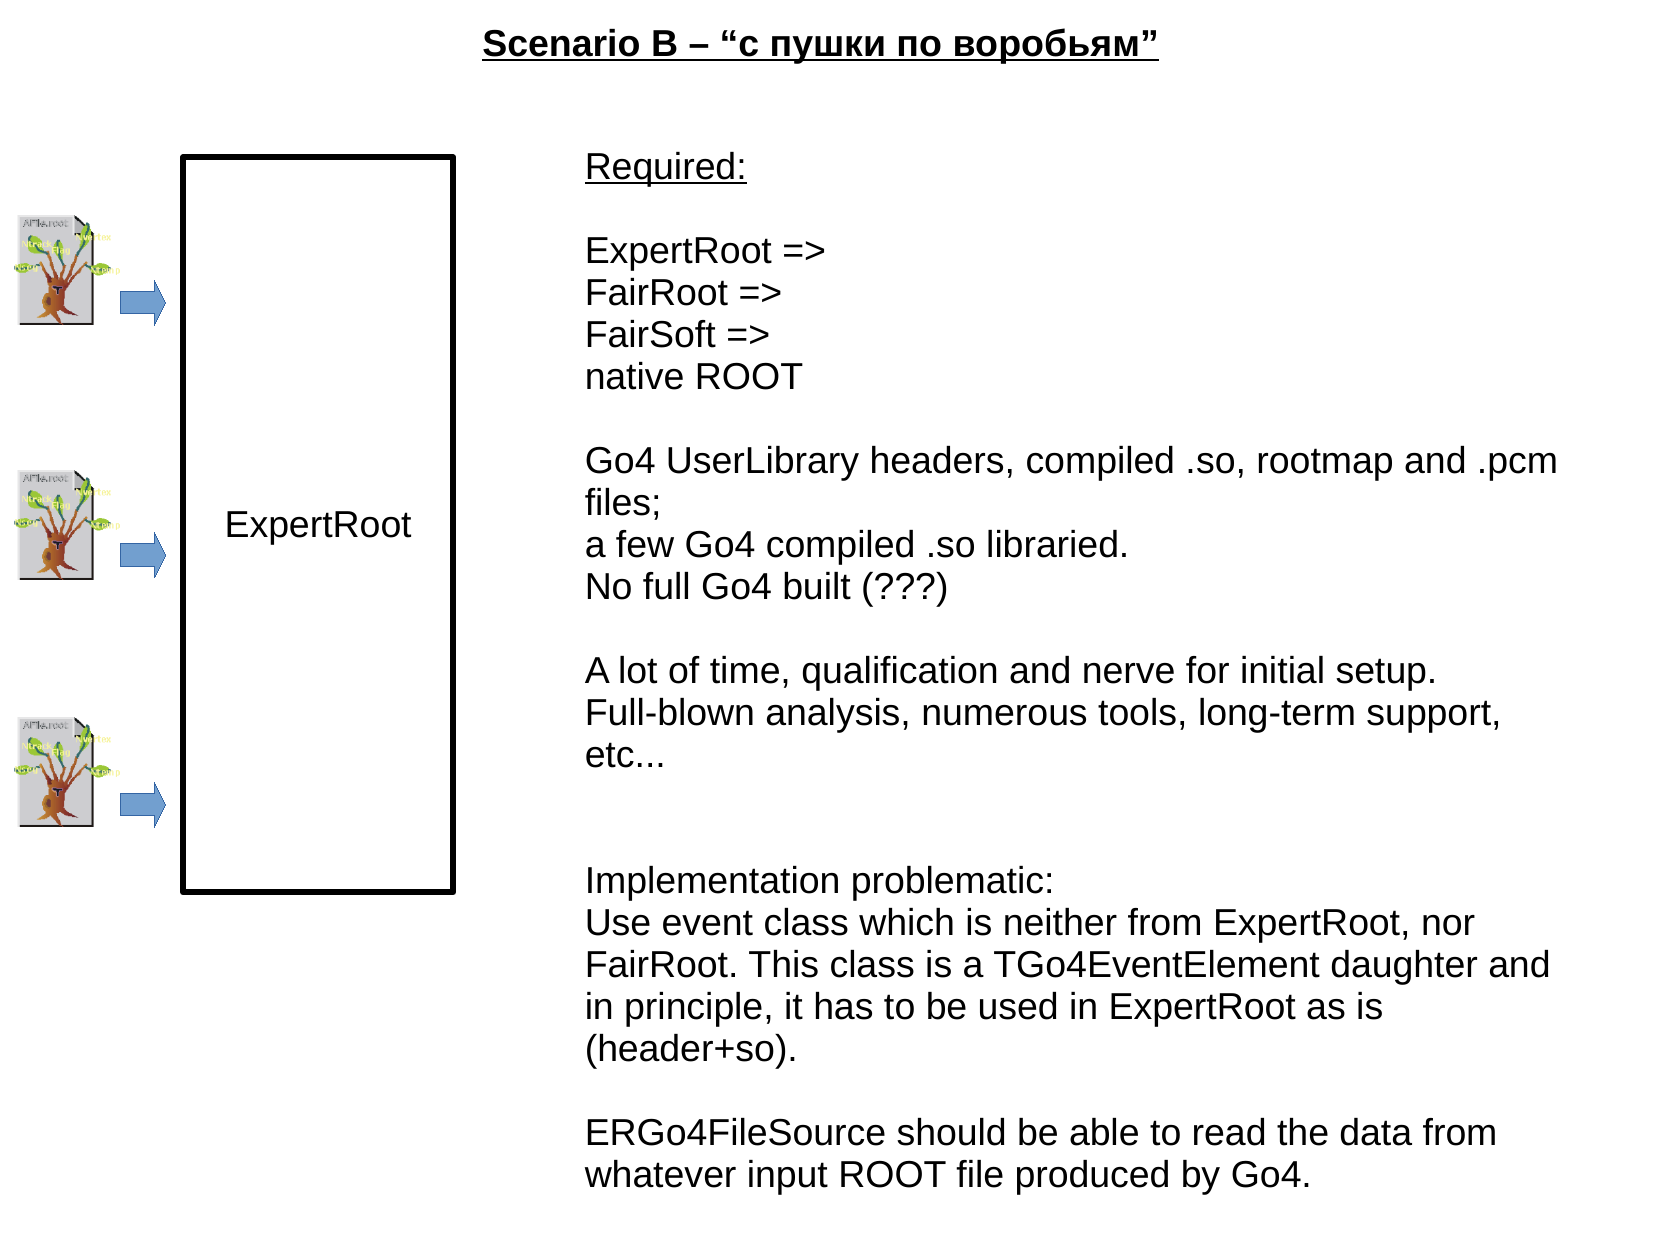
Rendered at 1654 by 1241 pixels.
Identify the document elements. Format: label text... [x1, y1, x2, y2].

picture [12, 213, 121, 326]
text_box Scenario B – “с пушки по воробьям” [467, 15, 1186, 76]
picture [12, 468, 121, 581]
text_box [120, 280, 166, 326]
picture [12, 715, 121, 828]
text_box Required: ExpertRoot => FairRoot => FairSoft => native ROOT Go4 UserLibrary headers, compiled .so, rootmap and .pcm files; a few Go4 compiled .so libraried. No full Go4 built (???) A lot of time, qualification and nerve for initial setup. Full-blown analysis, numerous tools, long-term support, etc... Implementation problematic: Use event class which is neither from ExpertRoot, nor FairRoot. This class is a TGo4EventElement daughter and in principle, it has to be used in ExpertRoot as is (header+so). ERGo4FileSource should be able to read the data from whatever input ROOT file produced by Go4. [570, 138, 1576, 1203]
text_box [120, 532, 166, 578]
text_box [120, 782, 166, 828]
text_box ExpertRoot [183, 157, 454, 893]
